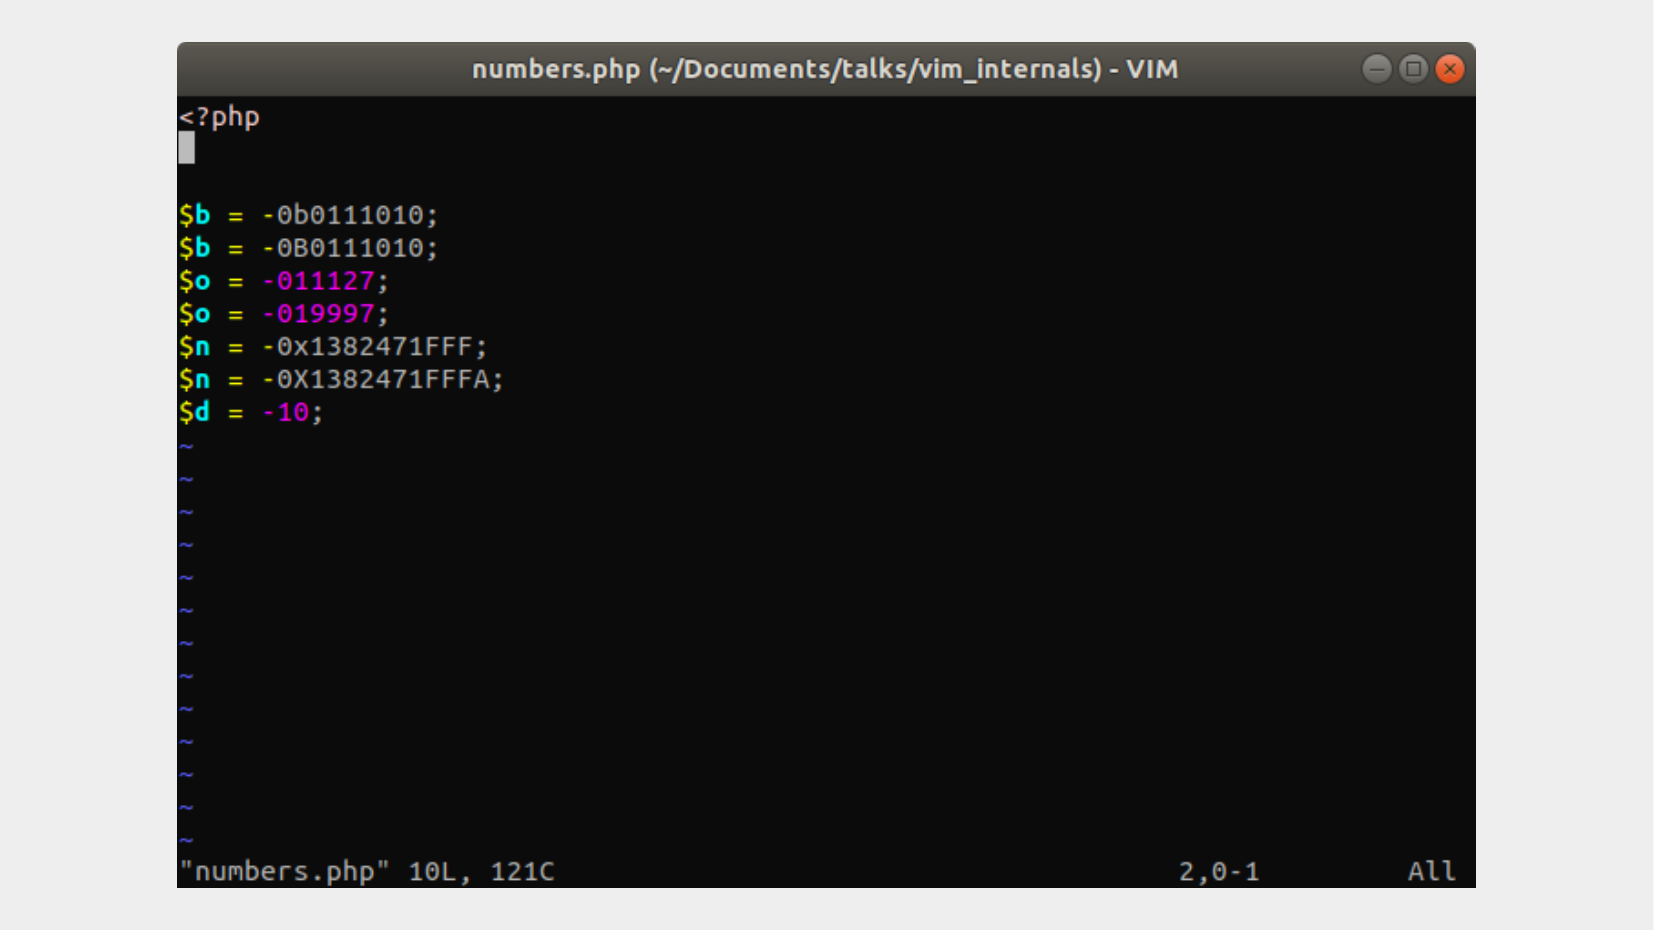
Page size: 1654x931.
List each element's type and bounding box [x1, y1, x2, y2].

picture [177, 42, 1476, 888]
